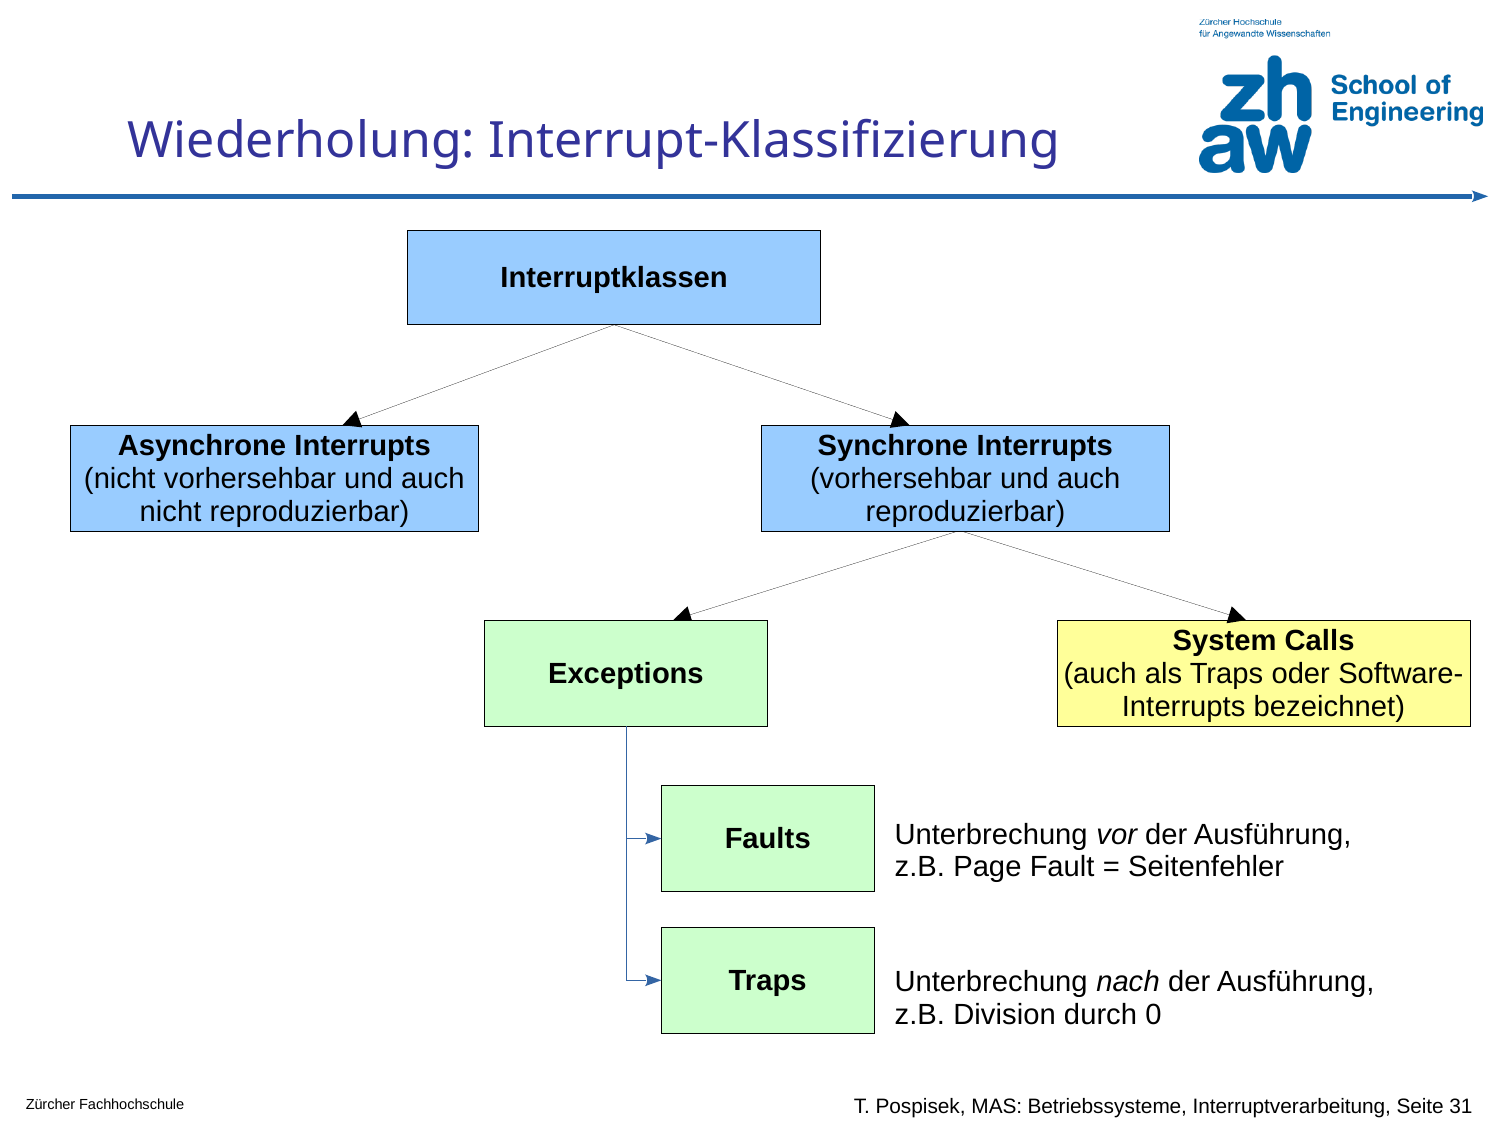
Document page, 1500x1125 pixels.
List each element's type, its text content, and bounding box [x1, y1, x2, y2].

text_box Interruptklassen [407, 230, 821, 325]
text_box Unterbrechung nach der Ausführung, z.B. Division durch 0 [879, 944, 1288, 1052]
text_box Traps [661, 927, 875, 1034]
text_box Faults [661, 785, 875, 892]
text_box Exceptions [484, 620, 768, 727]
text_box System Calls (auch als Traps oder Software- Interrupts bezeichnet) [1057, 620, 1471, 727]
text_box Unterbrechung vor der Ausführung, z.B. Page Fault = Seitenfehler [879, 797, 1288, 904]
title Wiederholung: Interrupt-Klassifizierung [112, 50, 1391, 175]
text_box Asynchrone Interrupts (nicht vorhersehbar und auch nicht reproduzierbar) [70, 425, 479, 532]
text_box Synchrone Interrupts (vorhersehbar und auch reproduzierbar) [761, 425, 1170, 532]
picture [1199, 19, 1483, 173]
